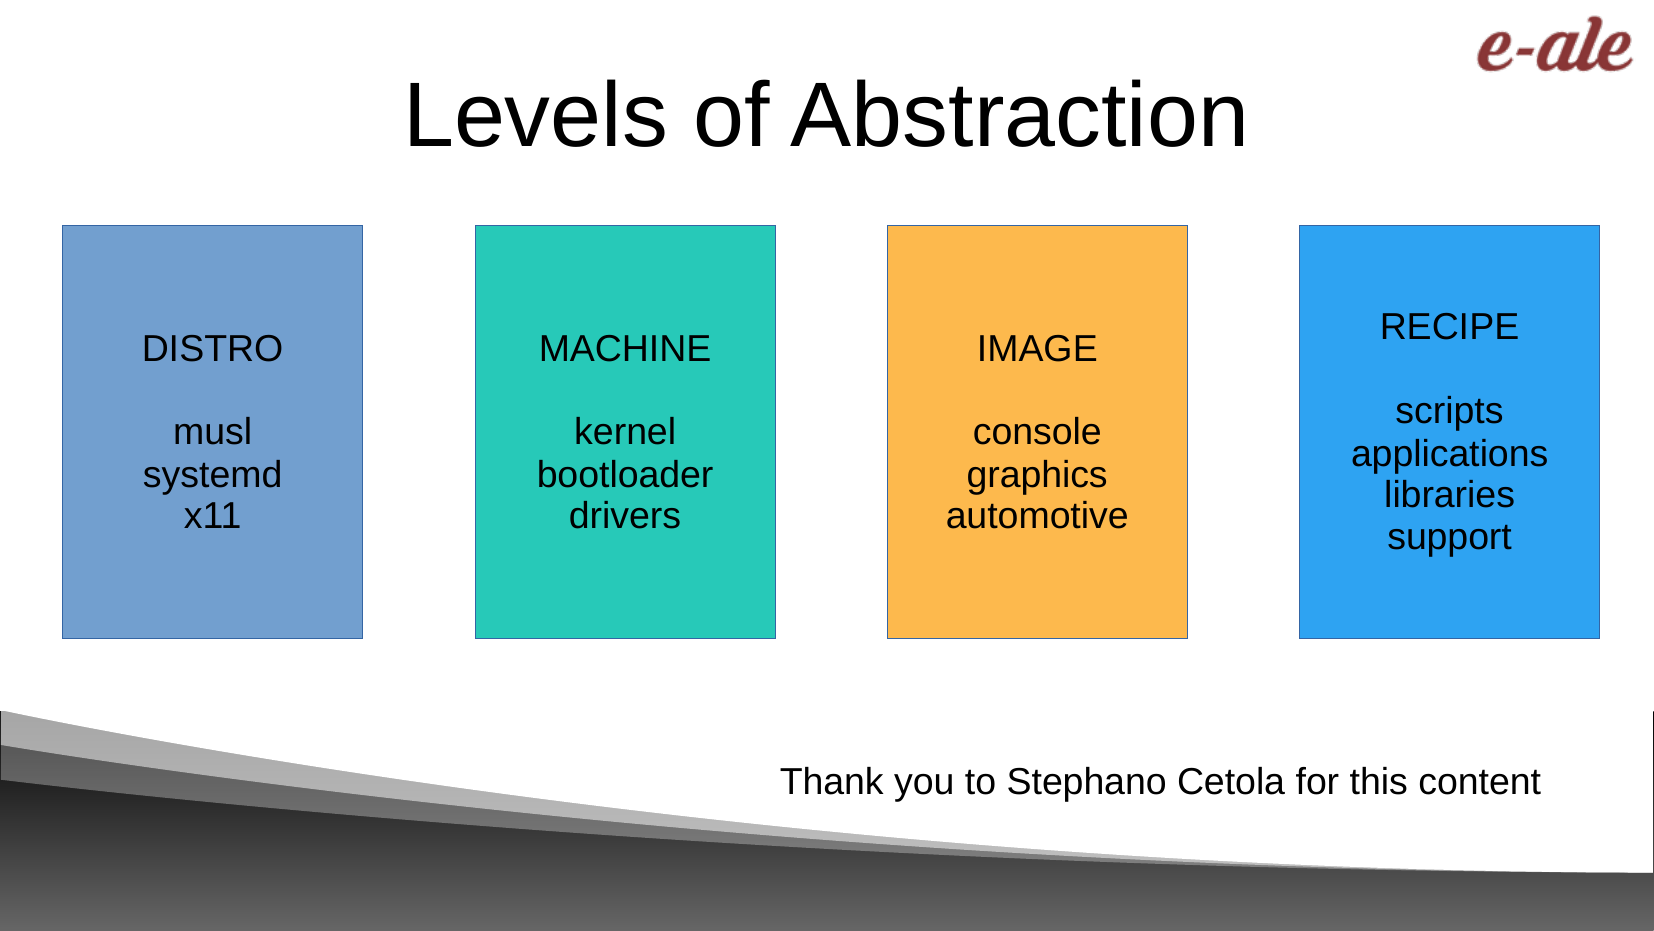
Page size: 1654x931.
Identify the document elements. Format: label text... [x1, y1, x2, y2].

text_box DISTRO musl systemd x11 [62, 225, 363, 639]
text_box Thank you to Stephano Cetola for this content [765, 753, 1557, 811]
text_box RECIPE scripts applications libraries support [1299, 225, 1600, 639]
text_box IMAGE console graphics automotive [887, 225, 1188, 639]
title Levels of Abstraction [82, 37, 1571, 193]
text_box MACHINE kernel bootloader drivers [475, 225, 776, 639]
picture [1475, 15, 1636, 74]
